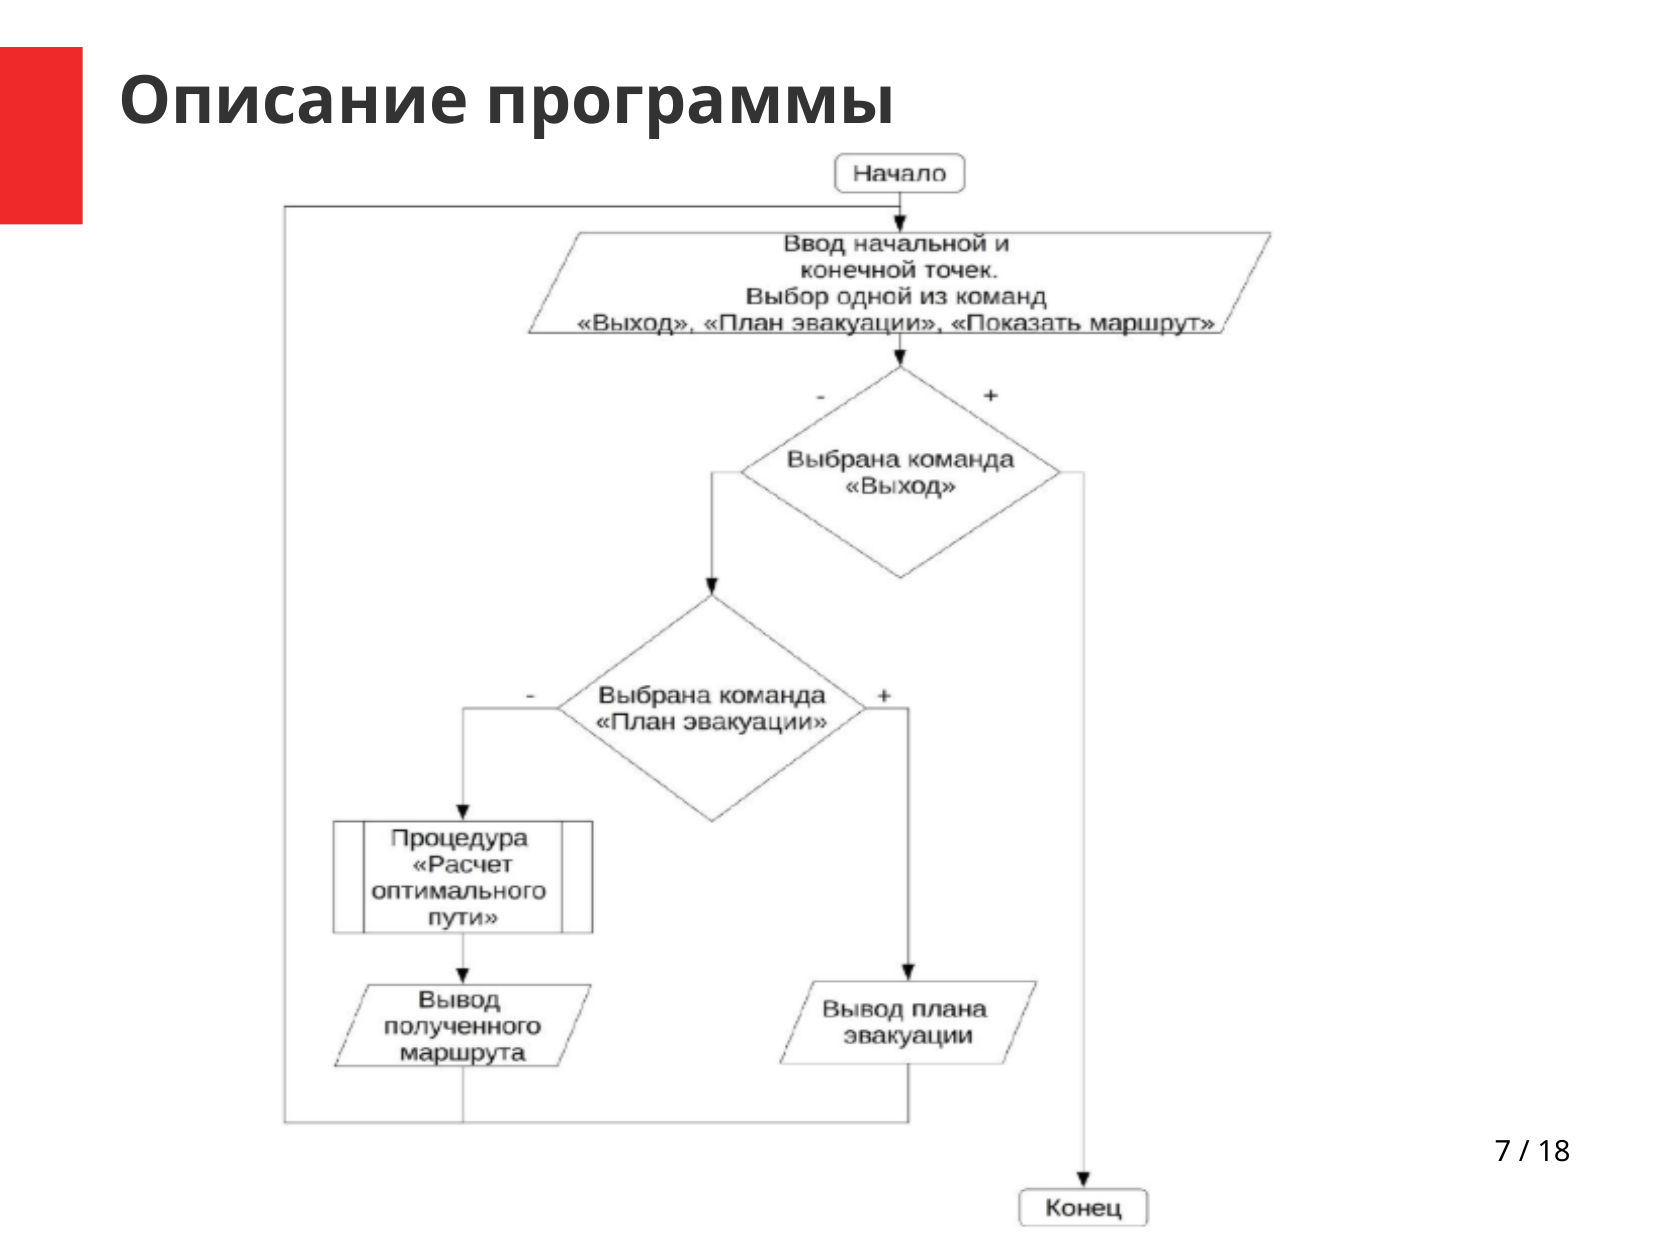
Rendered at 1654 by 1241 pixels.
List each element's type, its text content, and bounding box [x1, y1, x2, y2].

picture [236, 141, 1312, 1241]
title Описание программы [118, 0, 1571, 201]
